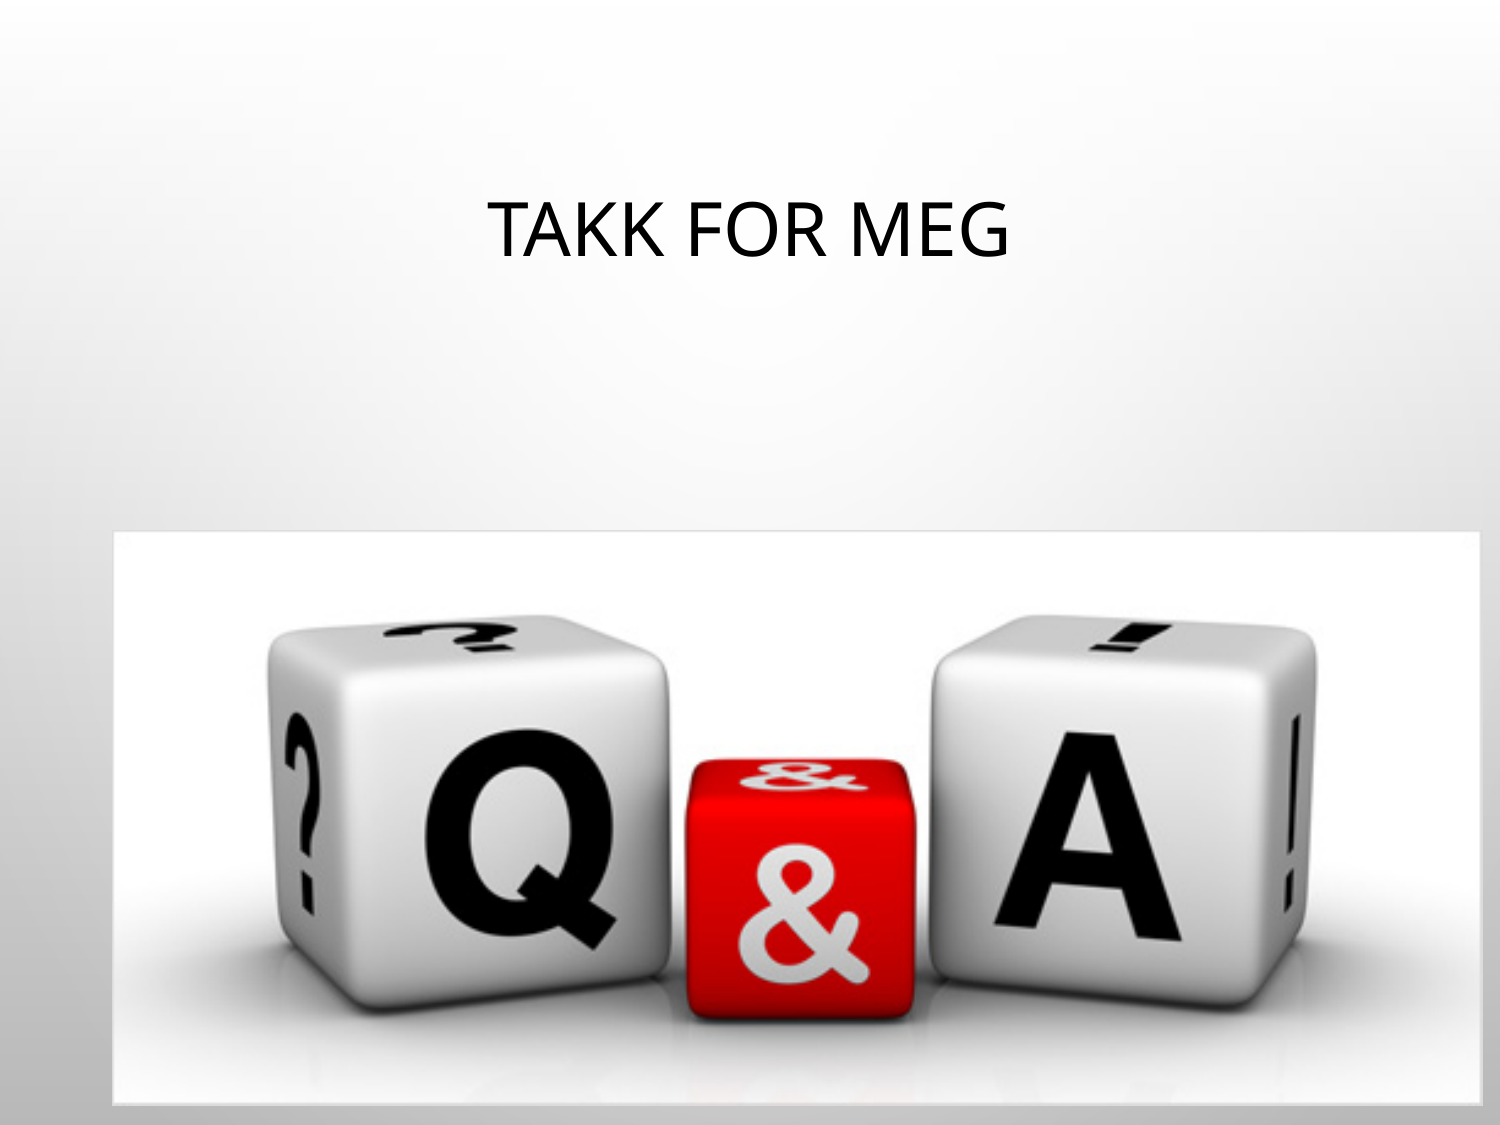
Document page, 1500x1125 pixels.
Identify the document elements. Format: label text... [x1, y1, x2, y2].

picture [112, 530, 1483, 1106]
title Takk for meg [112, 101, 1388, 364]
